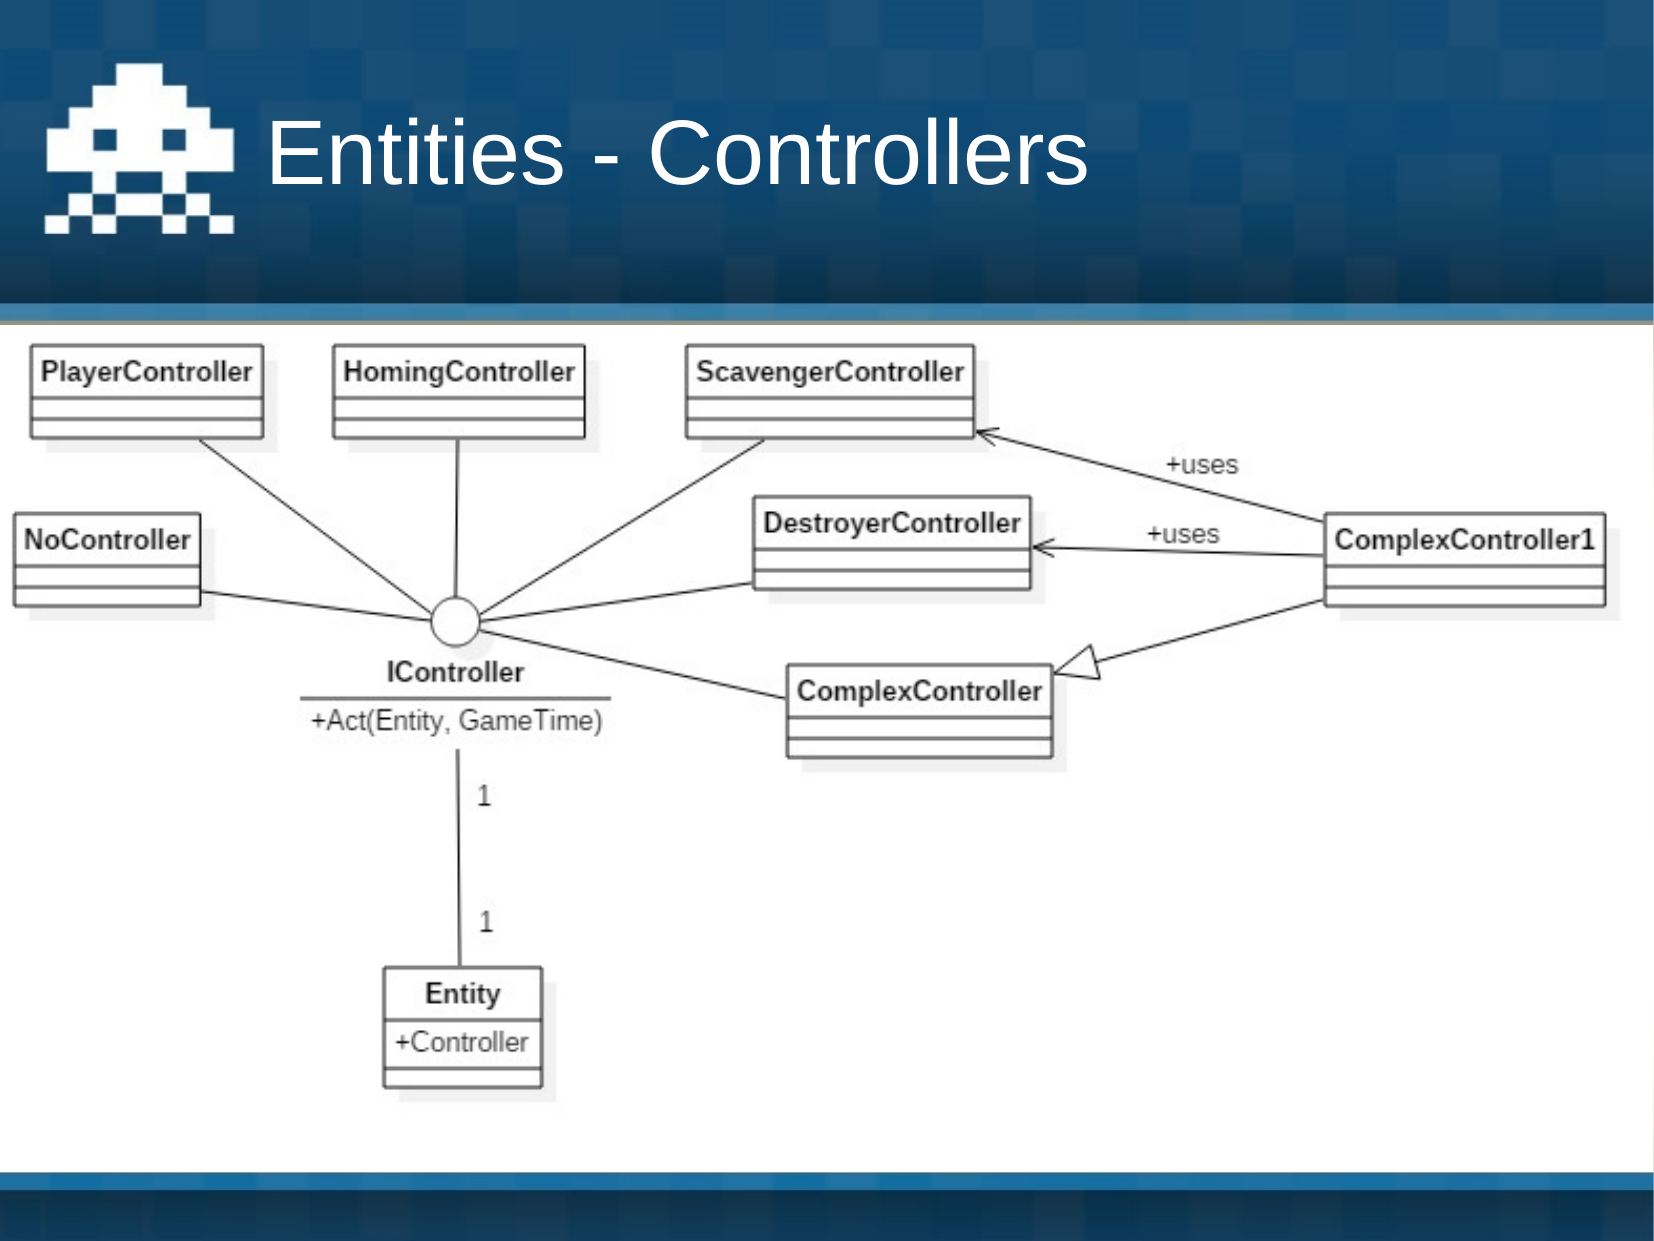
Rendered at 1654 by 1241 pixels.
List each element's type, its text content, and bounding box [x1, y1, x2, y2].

picture [0, 0, 1654, 1241]
title Entities - Controllers [265, 49, 1571, 257]
